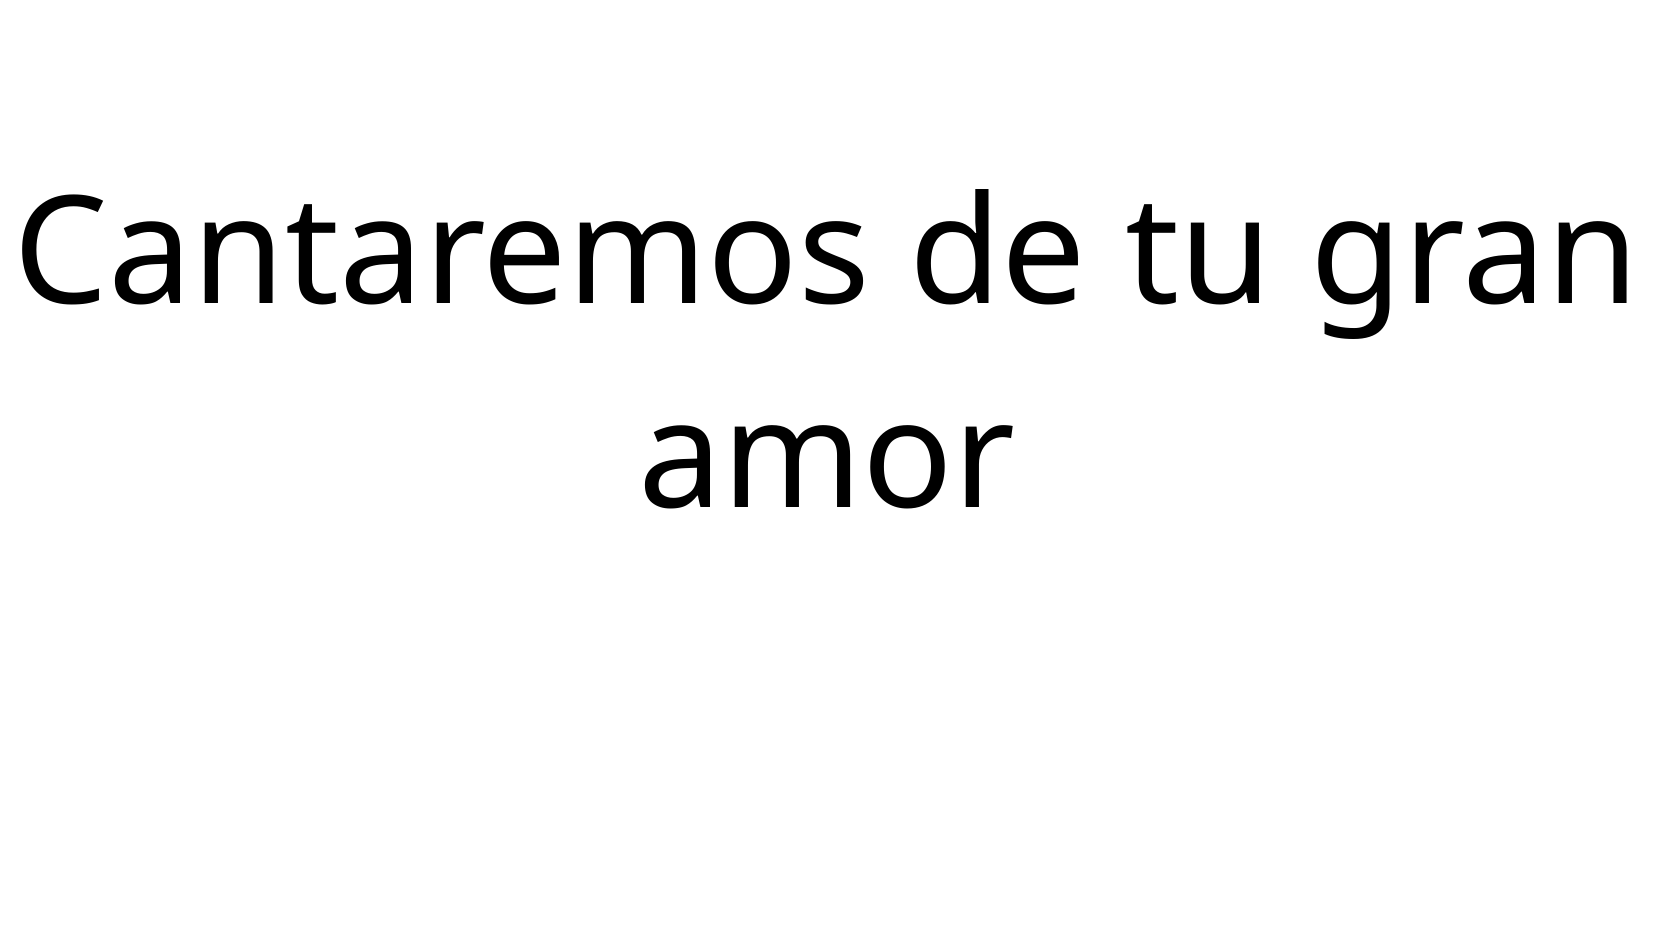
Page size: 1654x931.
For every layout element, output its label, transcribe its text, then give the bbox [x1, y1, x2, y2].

title Cantaremos de tu gran amor [0, 136, 1654, 560]
